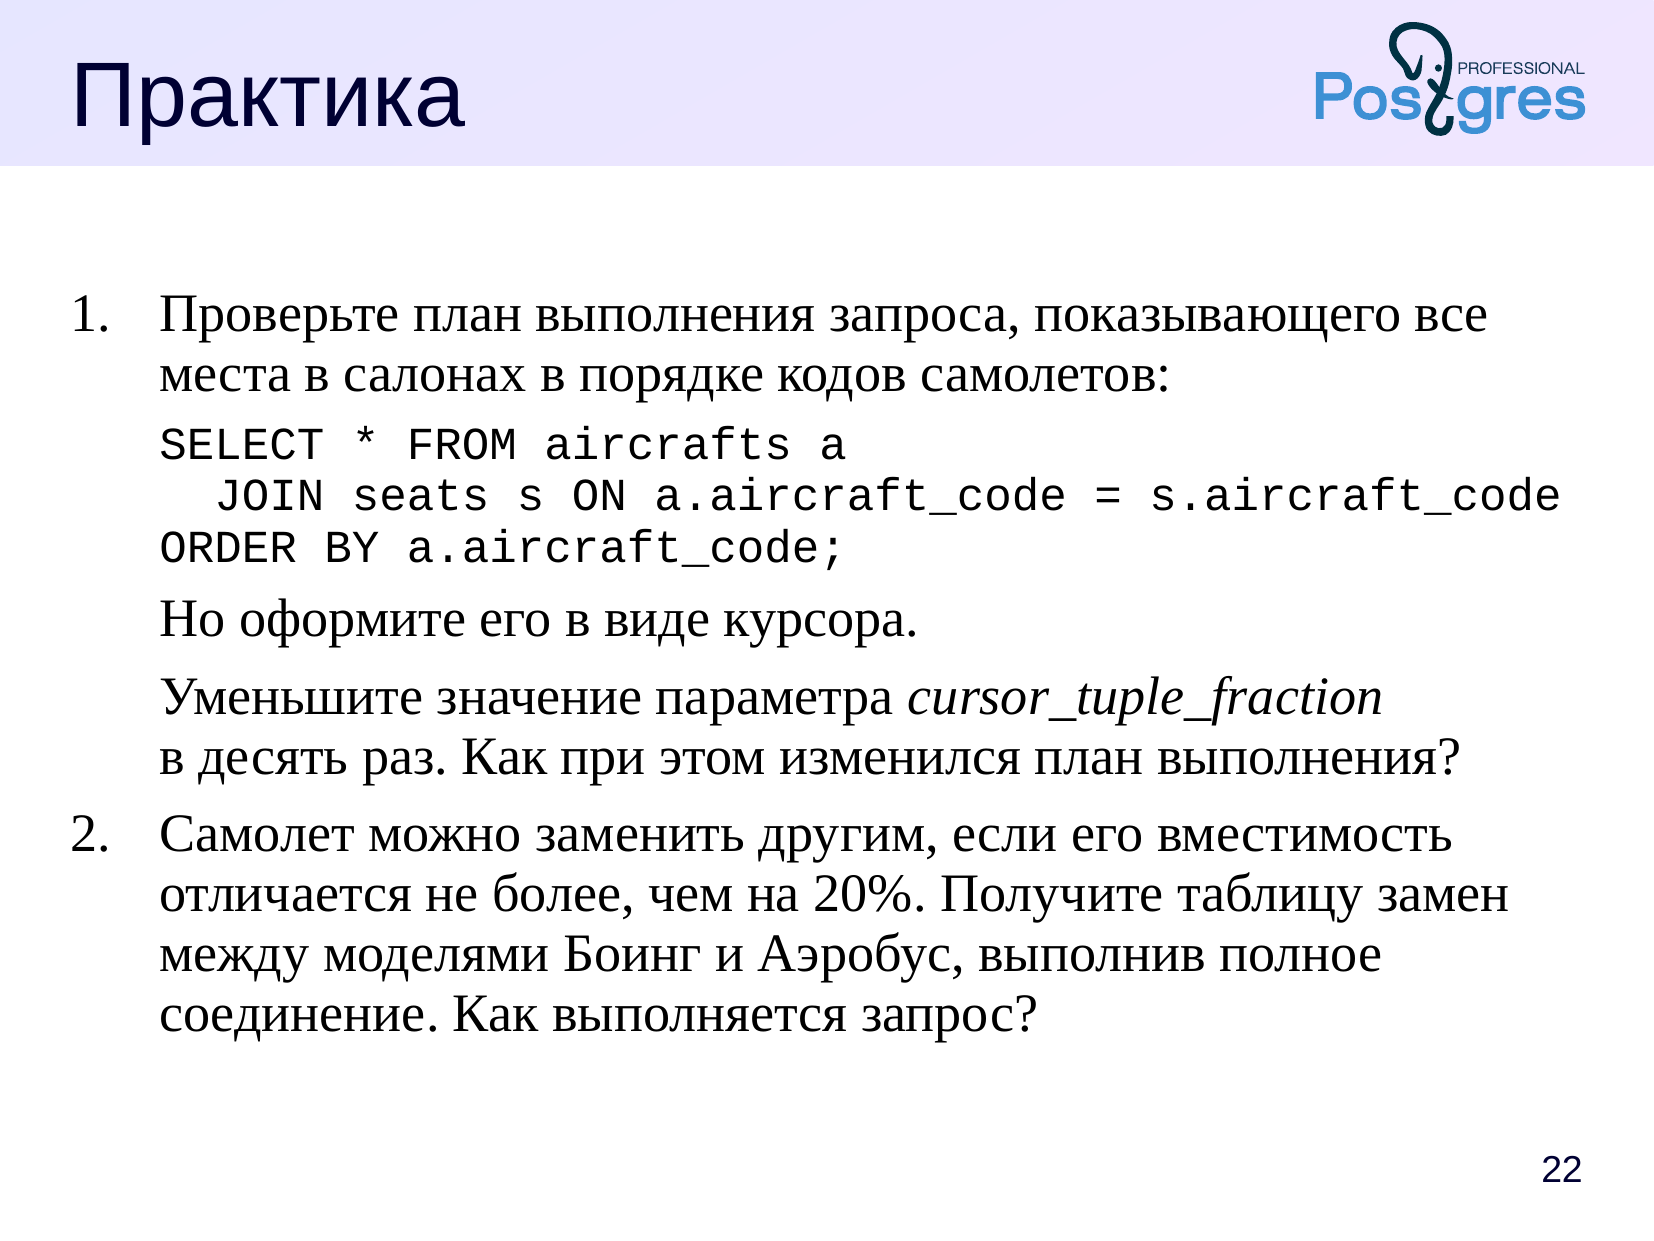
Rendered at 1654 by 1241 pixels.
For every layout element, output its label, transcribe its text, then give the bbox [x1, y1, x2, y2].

title Практика [70, 43, 1241, 147]
list Проверьте план выполнения запроса, показывающего все места в салонах в порядке кодов самолетов: SELECT * FROM aircrafts a JOIN seats s ON a.aircraft_code = s.aircraft_code ORDER BY a.aircraft_code; Но оформите его в виде курсора. Уменьшите значение параметра cursor_tuple_fraction в десять раз. Как при этом изменился план выполнения? Самолет можно заменить другим, если его вместимость отличается не более, чем на 20%. Получите таблицу замен между моделями Боинг и Аэробус, выполнив полное соединение. Как выполняется запрос? [70, 283, 1583, 1134]
